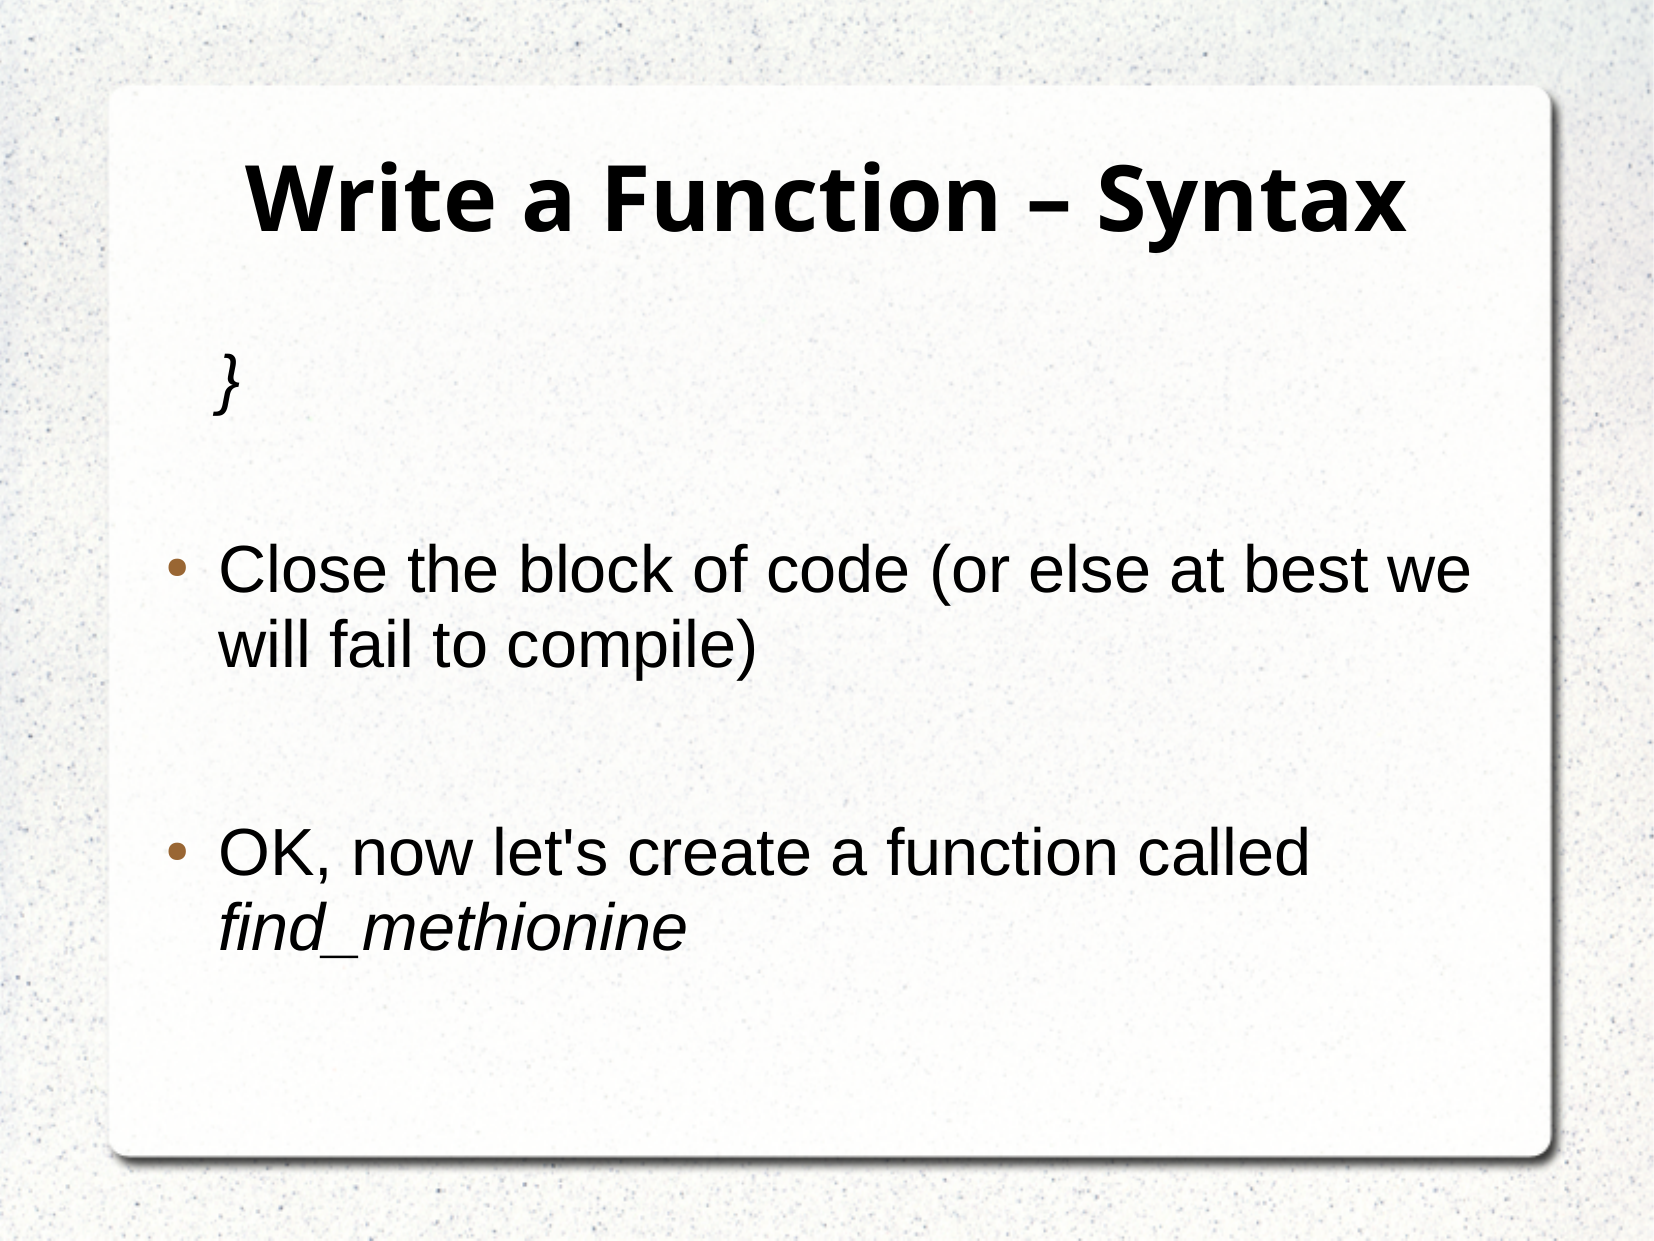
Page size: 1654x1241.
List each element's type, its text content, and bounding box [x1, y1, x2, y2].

list } Close the block of code (or else at best we will fail to compile) OK, now let's create a function called find_methionine [147, 342, 1506, 1068]
picture [0, 0, 1654, 1241]
title Write a Function – Syntax [118, 96, 1536, 296]
